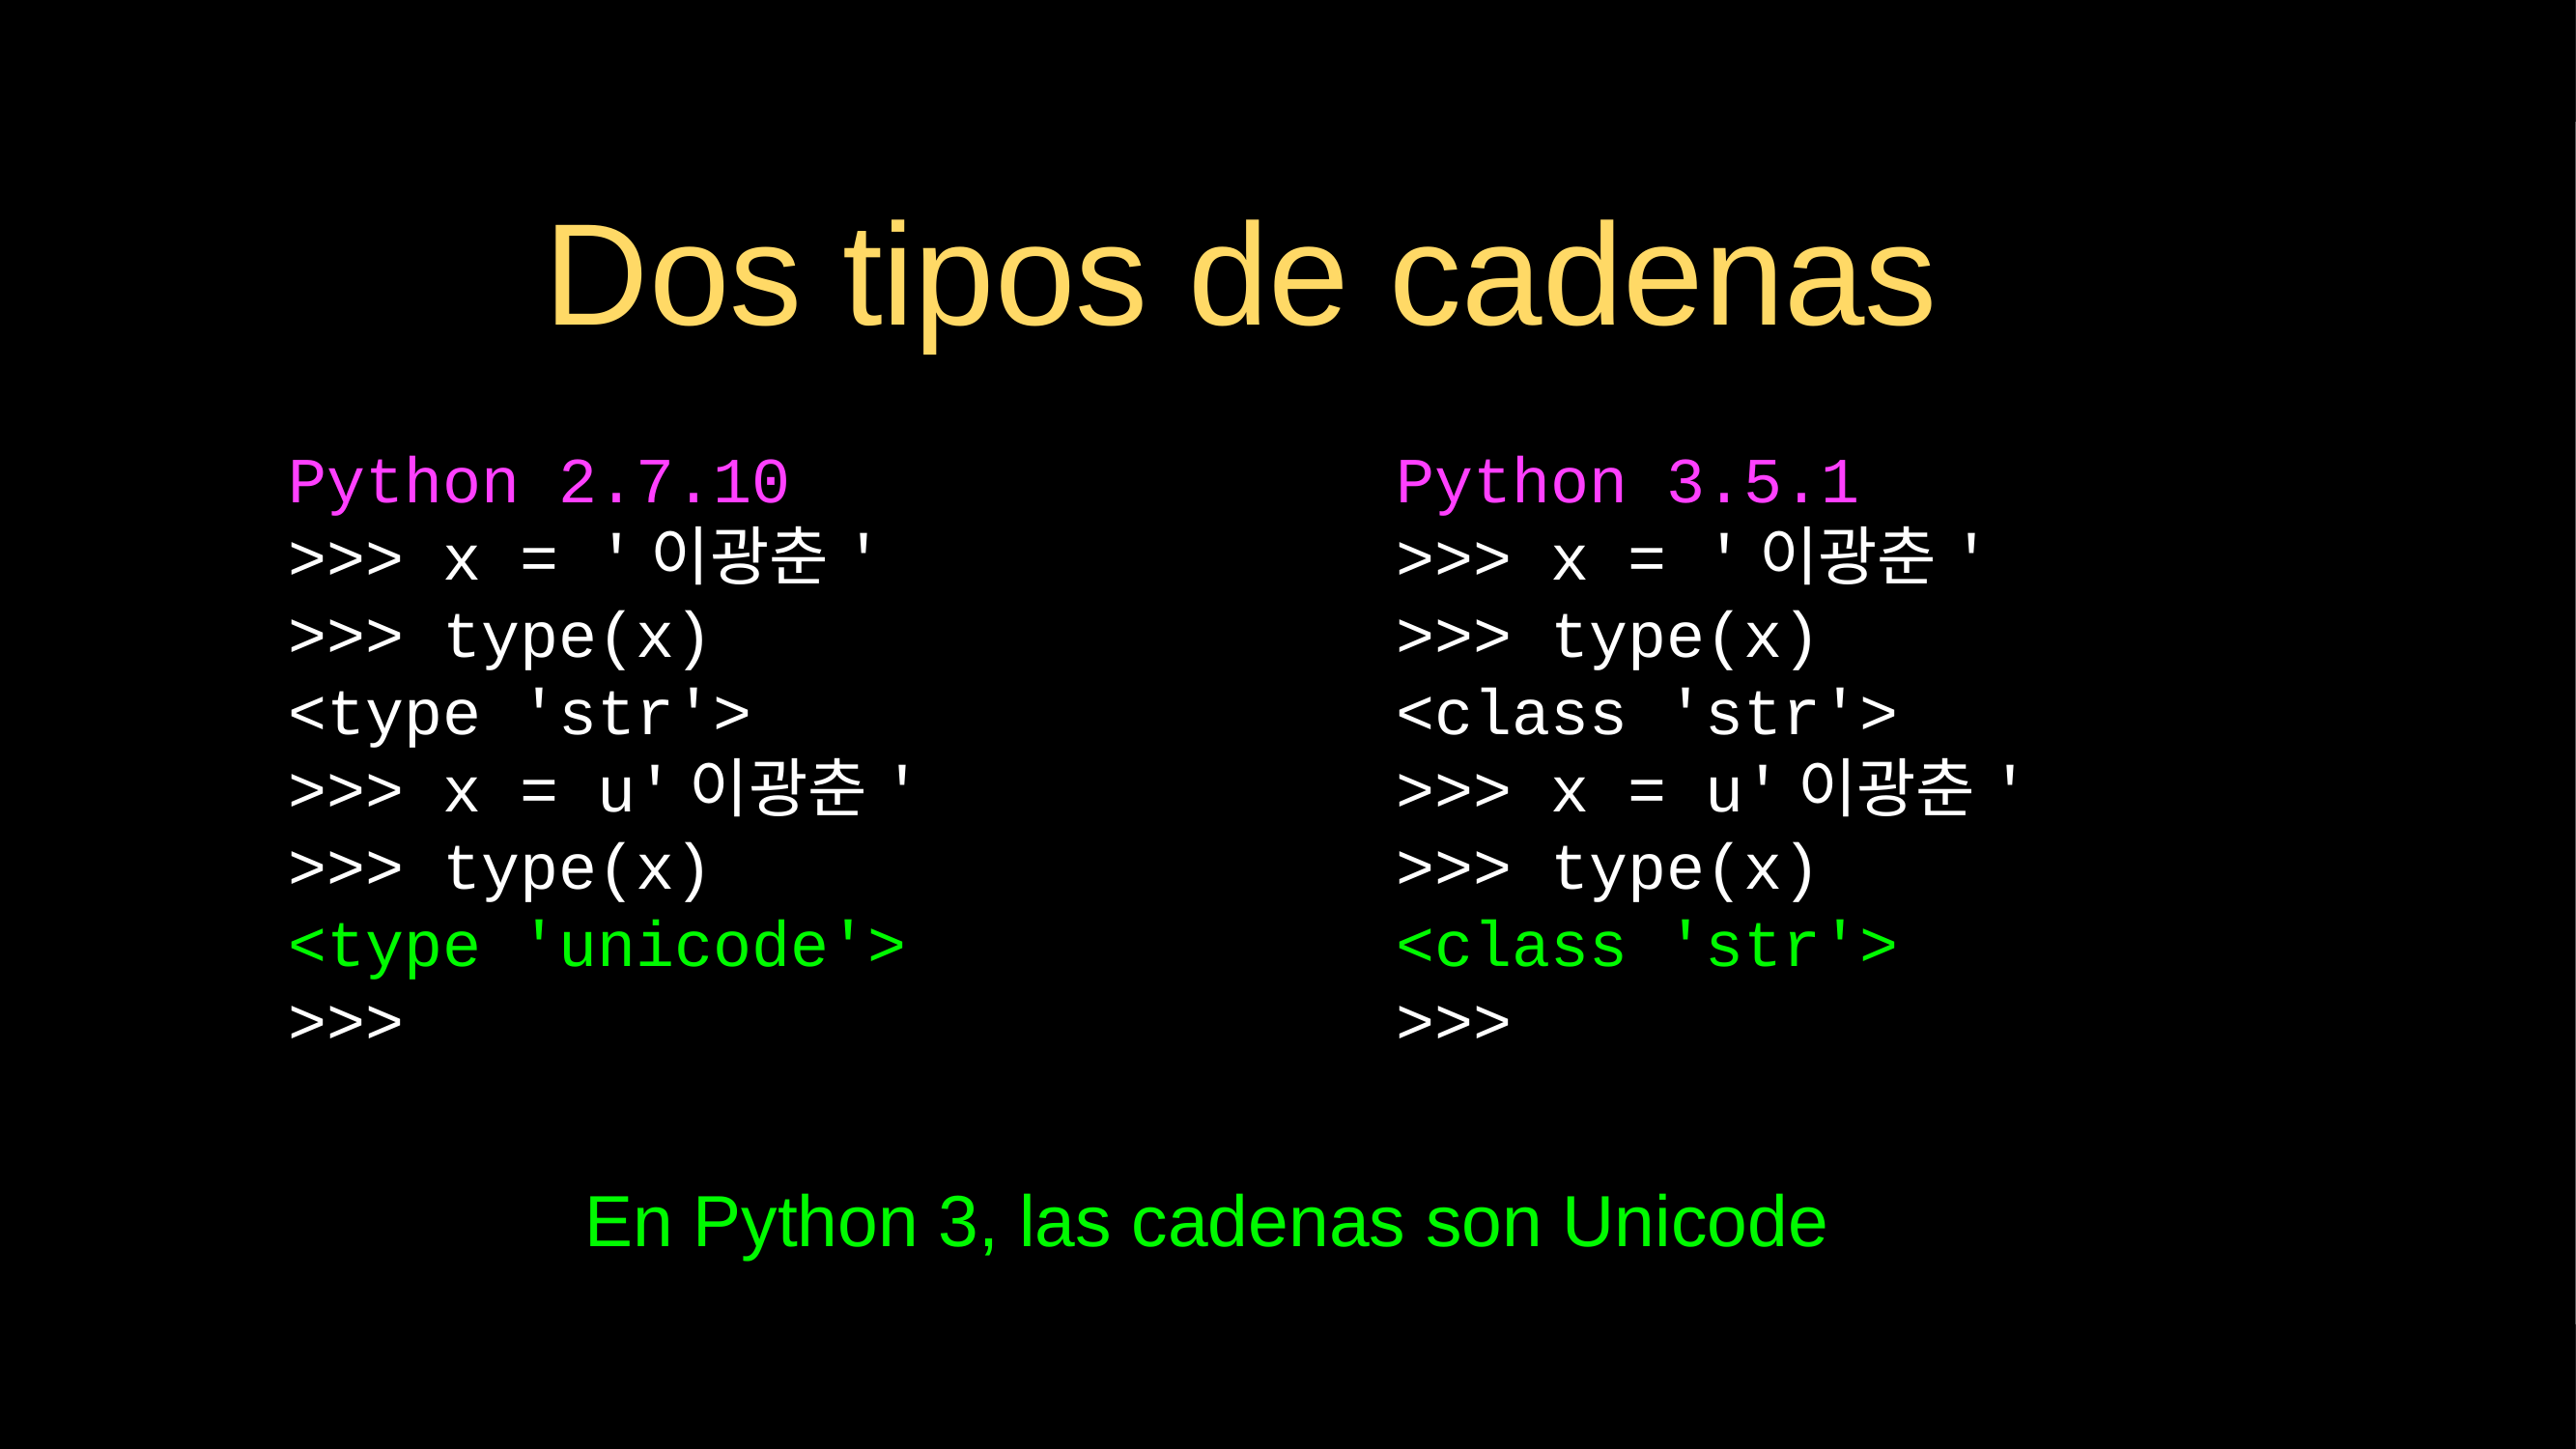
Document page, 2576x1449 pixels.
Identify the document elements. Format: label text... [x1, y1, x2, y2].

text_box Python 3.5.1 >>> x = '이광춘' >>> type(x) <class 'str'> >>> x = u'이광춘' >>> type(x) <class 'str'> >>> [1381, 431, 2378, 1065]
text_box Python 2.7.10 >>> x = '이광춘' >>> type(x) <type 'str'> >>> x = u'이광춘' >>> type(x) <type 'unicode'> >>> [273, 431, 1282, 1065]
text_box En Python 3, las cadenas son Unicode [570, 1167, 1875, 1269]
title Dos tipos de cadenas [183, 131, 2301, 403]
